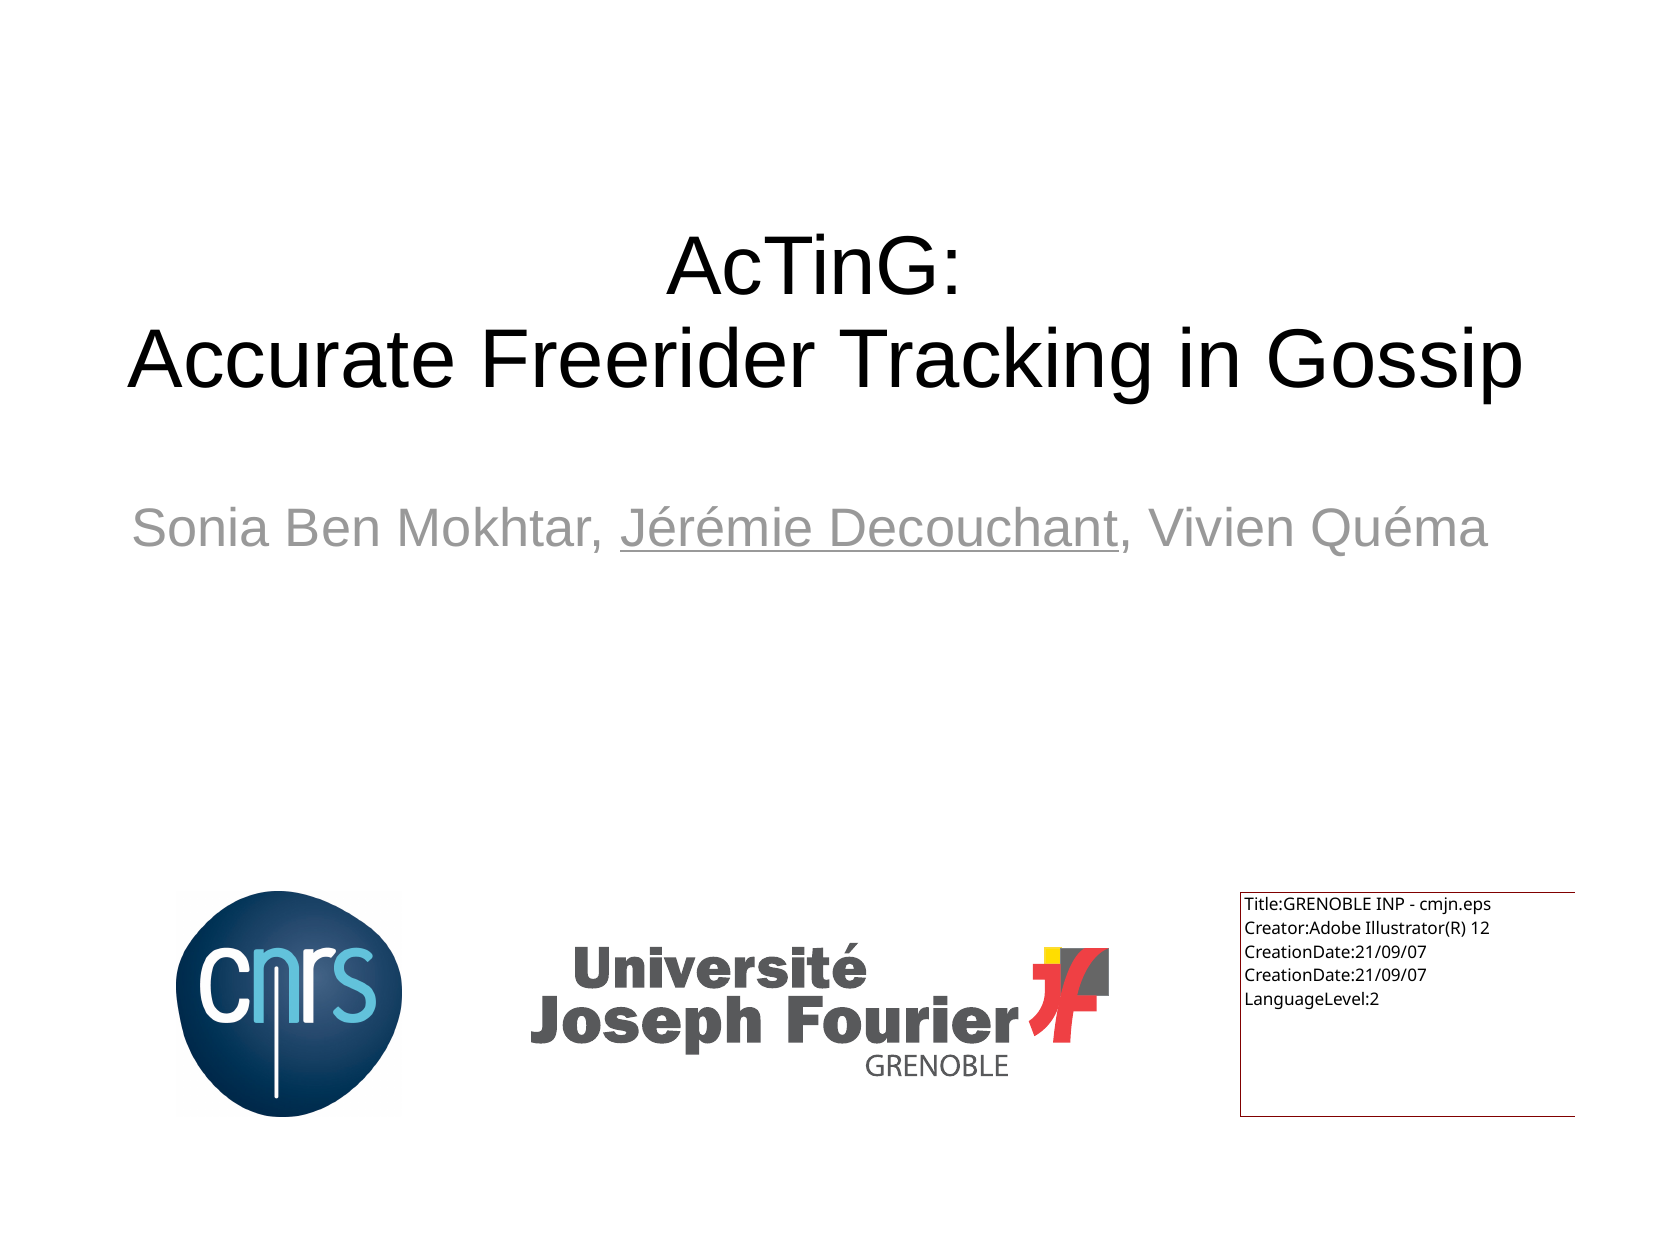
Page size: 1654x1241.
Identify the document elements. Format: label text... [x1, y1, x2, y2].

title AcTinG: Accurate Freerider Tracking in Gossip [82, 205, 1571, 420]
picture [503, 921, 1138, 1087]
picture [176, 891, 402, 1117]
picture [1238, 891, 1576, 1117]
subtitle Sonia Ben Mokhtar, Jérémie Decouchant, Vivien Quéma [82, 355, 1538, 1075]
